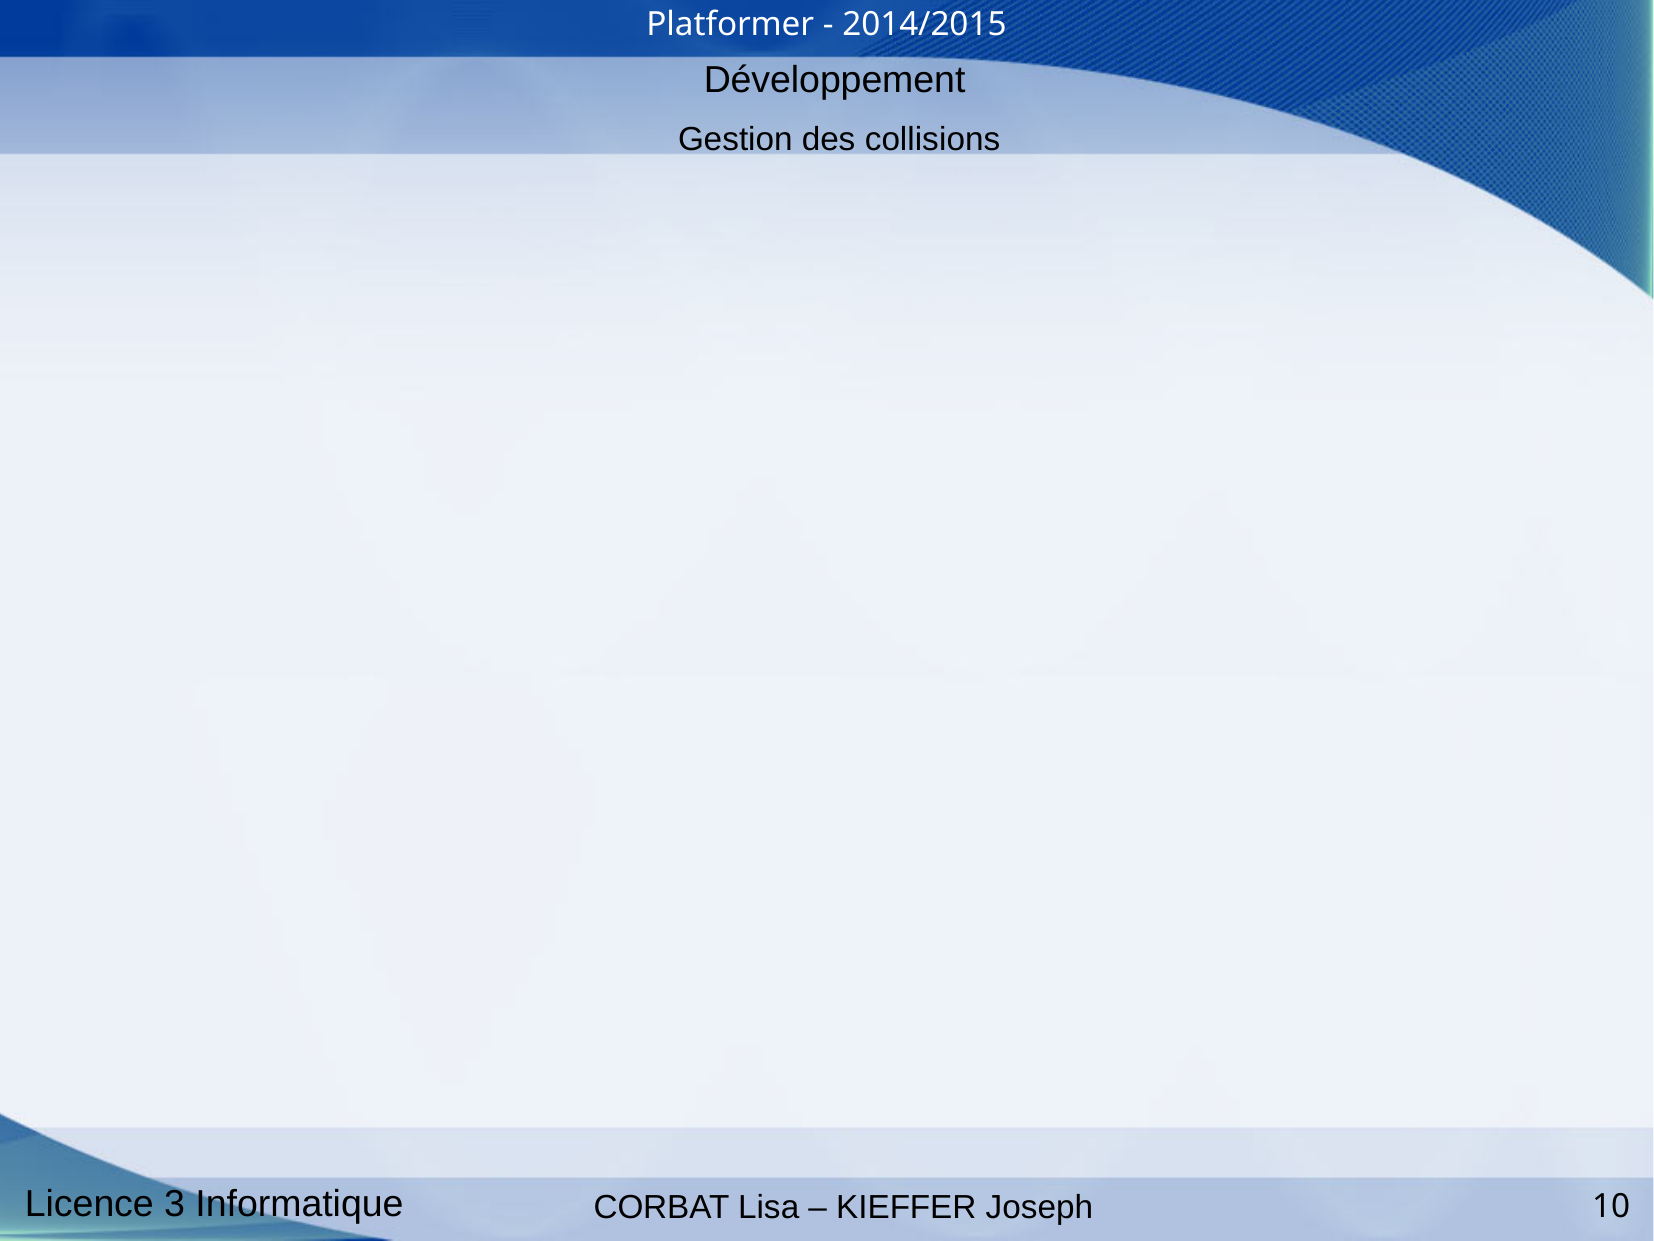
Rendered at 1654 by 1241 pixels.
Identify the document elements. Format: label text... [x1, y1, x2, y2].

text_box Développement [688, 51, 981, 109]
text_box Gestion des collisions [663, 113, 1016, 166]
picture [0, 0, 1654, 1241]
